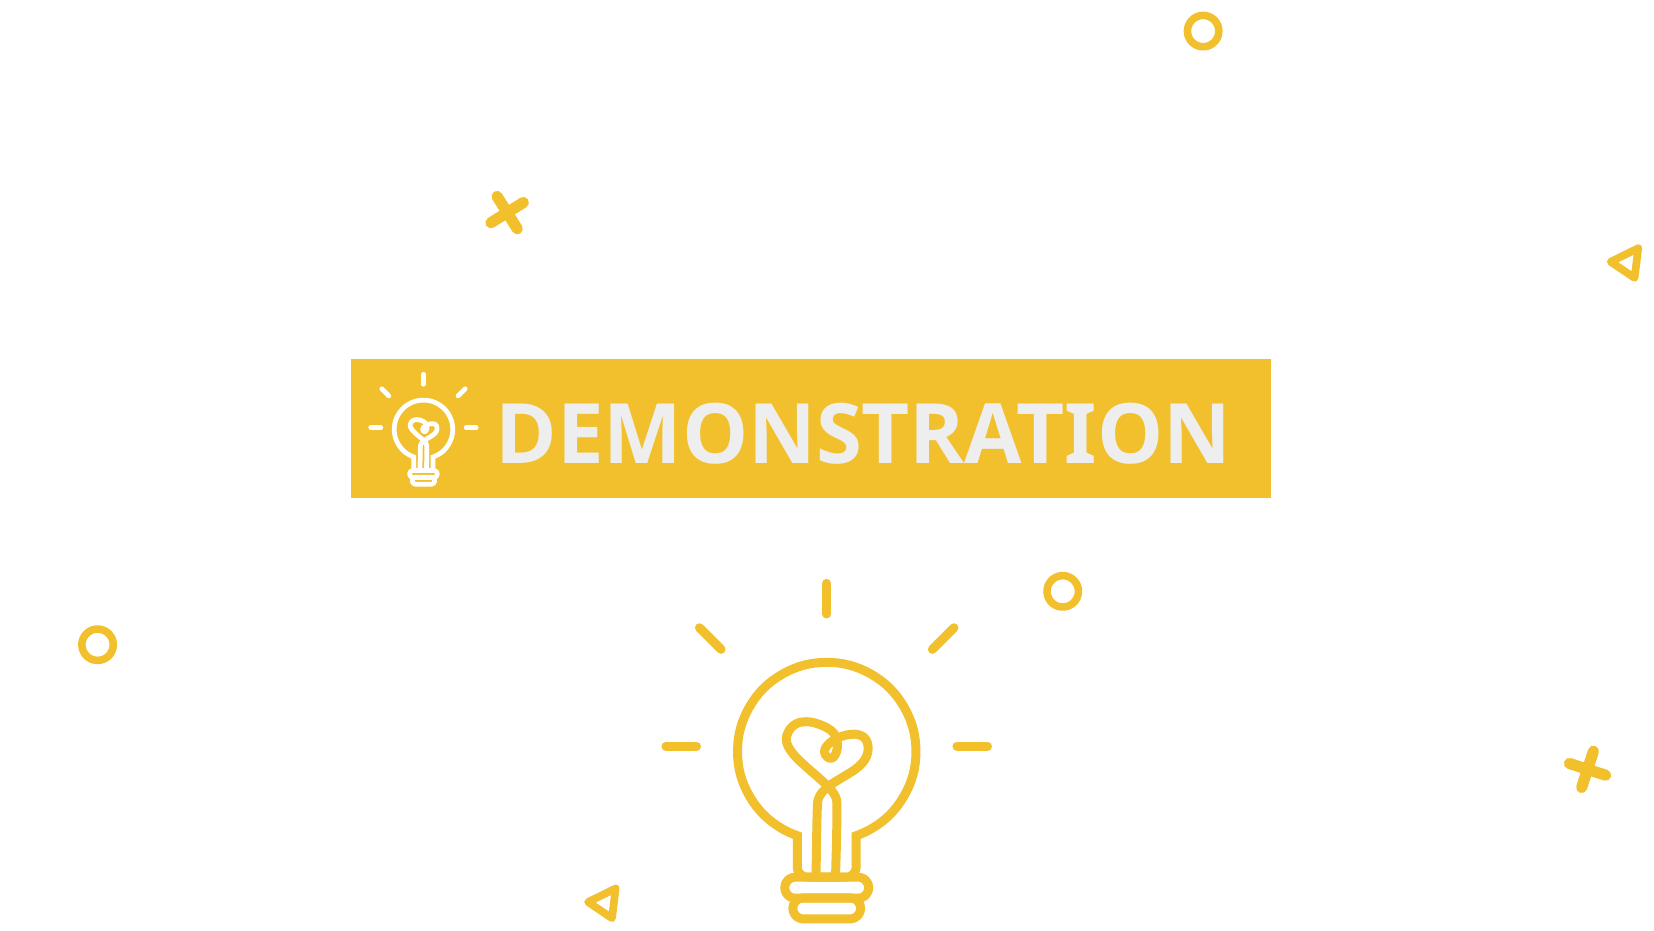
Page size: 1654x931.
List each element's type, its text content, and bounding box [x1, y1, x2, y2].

text_box DEMONSTRATION [487, 339, 1241, 523]
